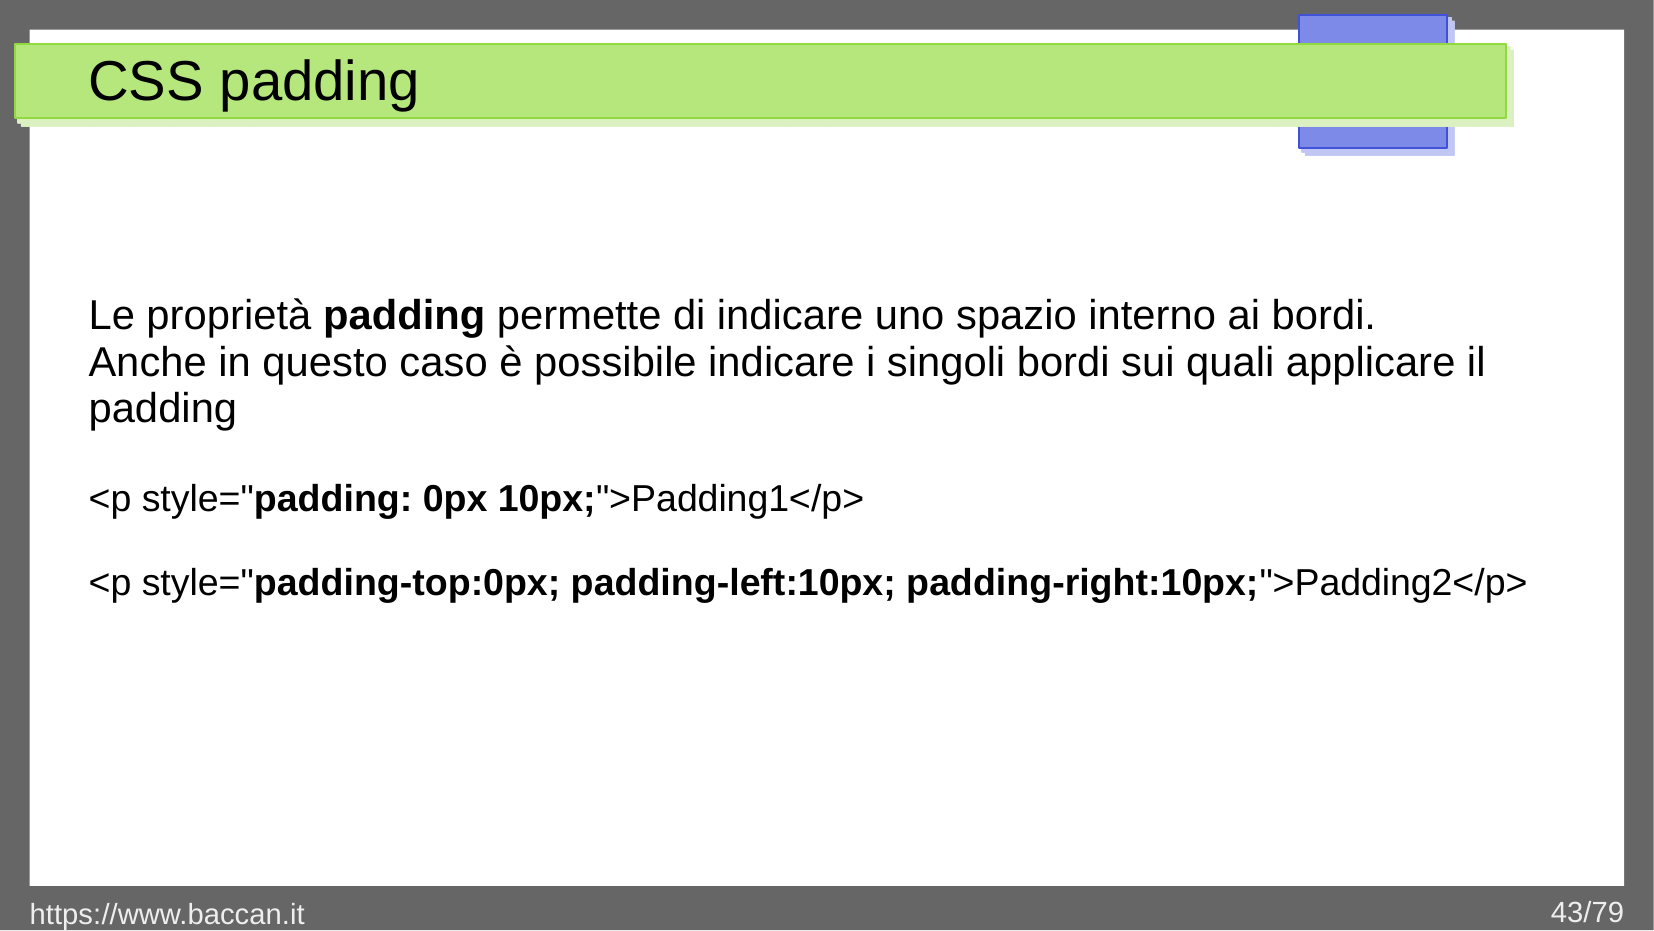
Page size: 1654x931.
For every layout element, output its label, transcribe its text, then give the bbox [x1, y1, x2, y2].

text_box Le proprietà padding permette di indicare uno spazio interno ai bordi. Anche in questo caso è possibile indicare i singoli bordi sui quali applicare il padding <p style="padding: 0px 10px;">Padding1</p> <p style="padding-top:0px; padding-left:10px; padding-right:10px;">Padding2</p> [88, 169, 1565, 820]
title CSS padding [88, 44, 1506, 119]
